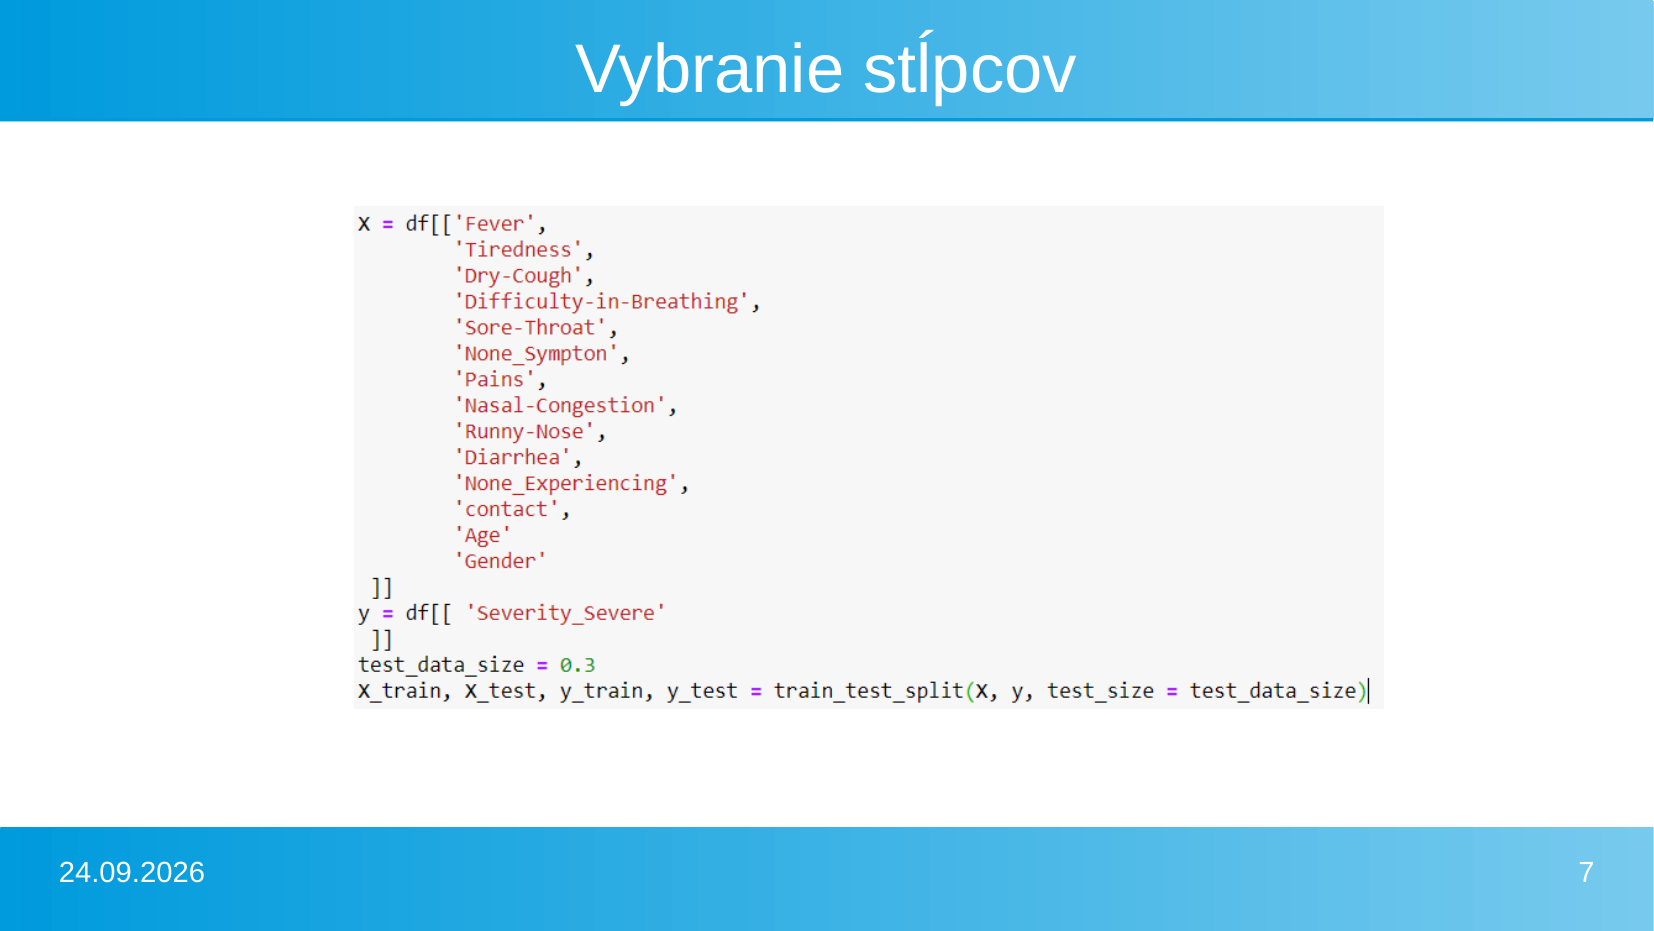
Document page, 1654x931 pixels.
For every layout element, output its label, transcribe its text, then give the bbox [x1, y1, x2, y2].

picture [354, 206, 1384, 709]
title Vybranie stĺpcov [59, 29, 1595, 108]
